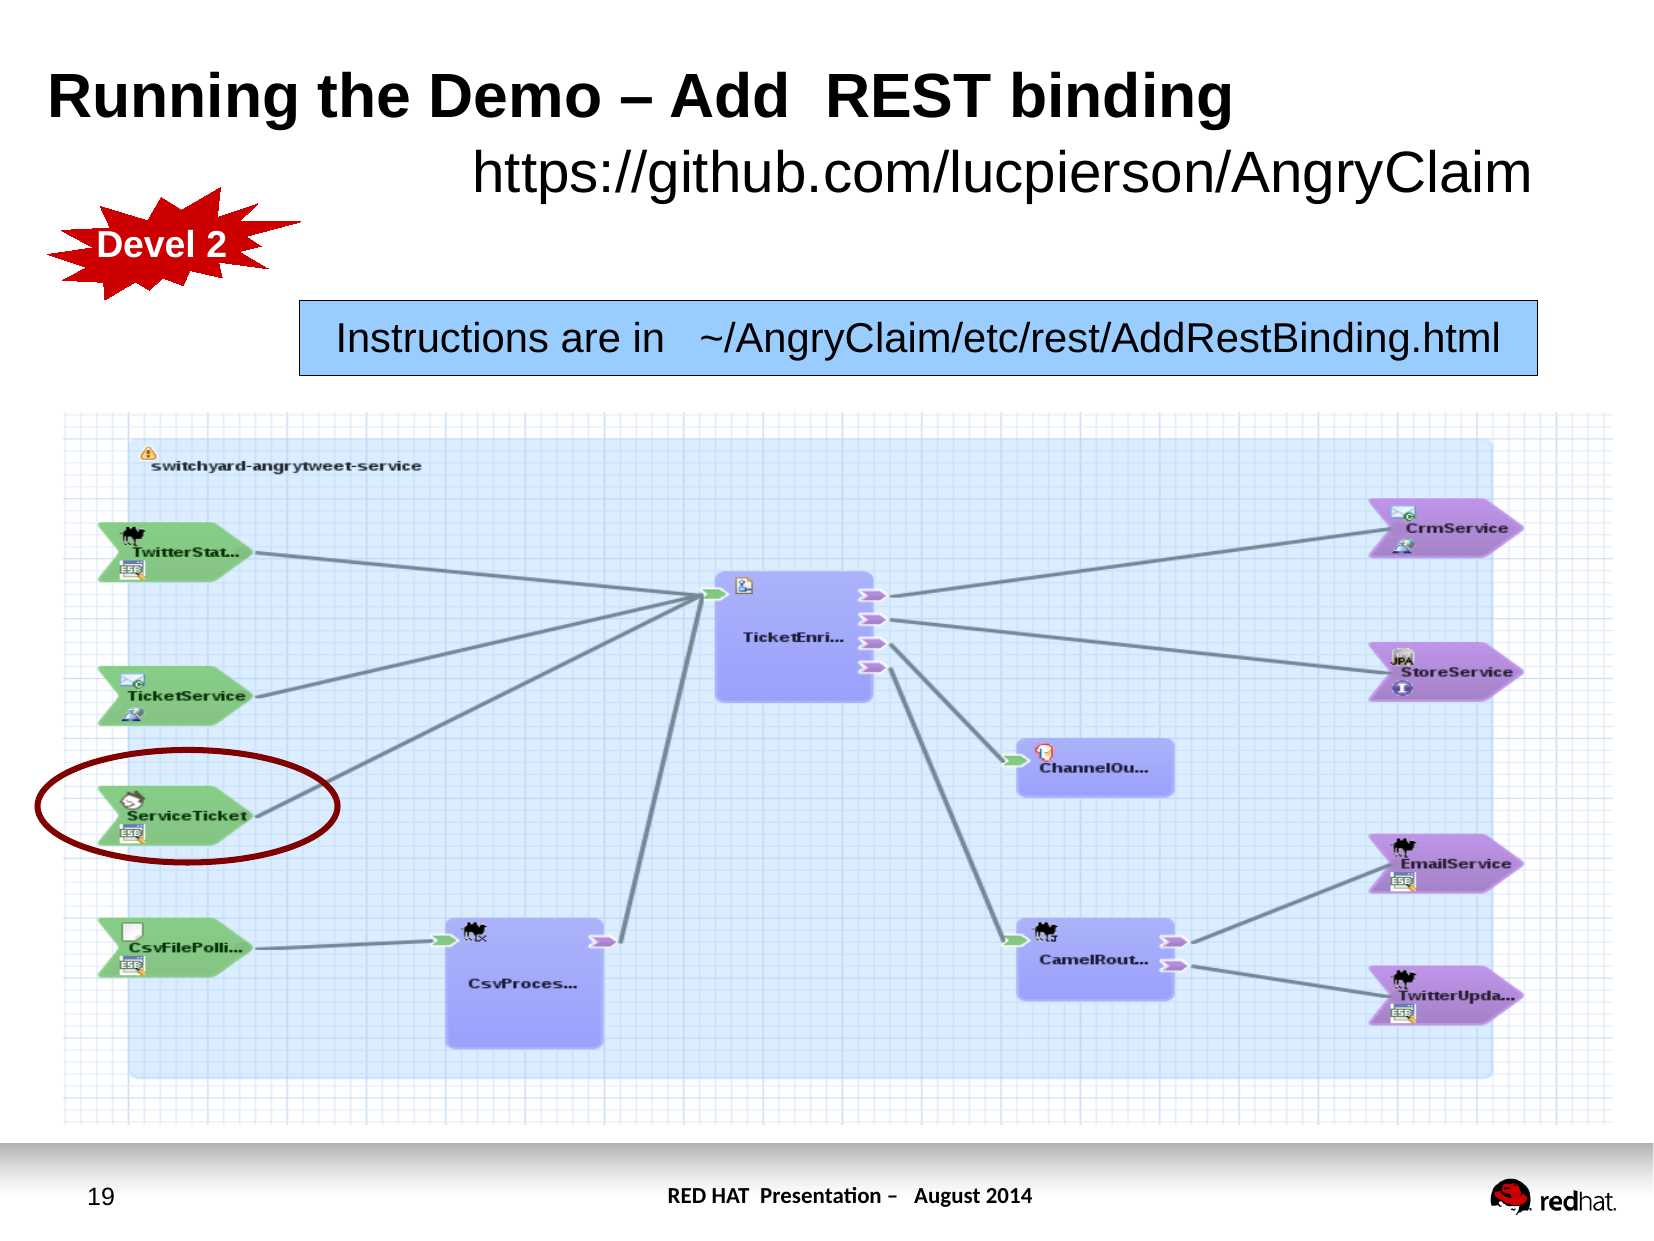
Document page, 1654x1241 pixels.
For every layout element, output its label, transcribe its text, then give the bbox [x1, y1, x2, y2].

text_box Devel 2 [47, 187, 301, 300]
picture [63, 412, 1613, 1126]
text_box Instructions are in ~/AngryClaim/etc/rest/AddRestBinding.html [299, 300, 1538, 376]
list https://github.com/lucpierson/AngryClaim [412, 140, 1576, 226]
title Running the Demo – Add REST binding [47, 2, 1536, 190]
picture [0, 1143, 1654, 1241]
picture [63, 753, 334, 859]
